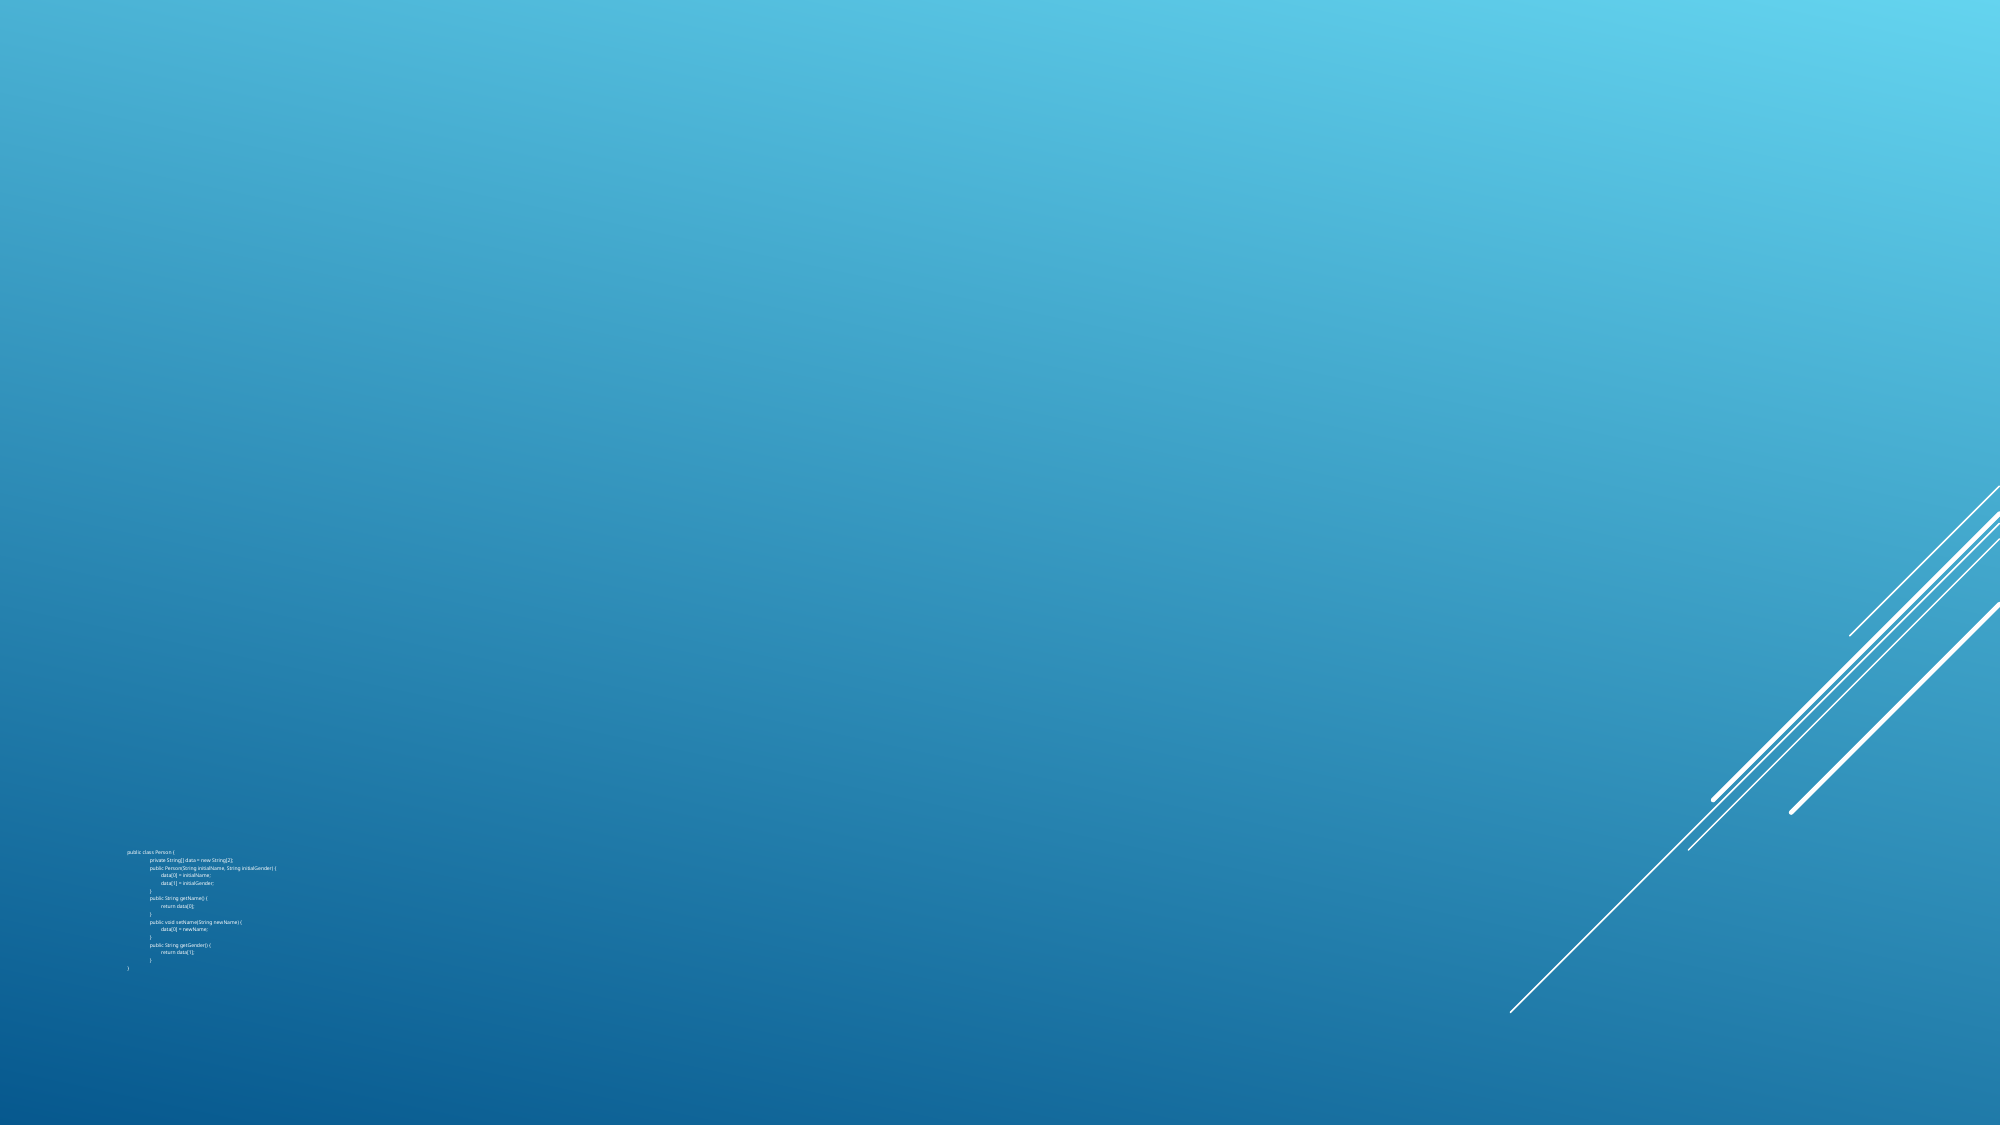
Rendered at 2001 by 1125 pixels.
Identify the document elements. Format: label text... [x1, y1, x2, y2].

list public class Person { private String[] data = new String[2]; public Person(String initialName, String initialGender) { data[0] = initialName; data[1] = initialGender; } public String getName() { return data[0]; } public void setName(String newName) { data[0] = newName; } public String getGender() { return data[1]; } } [112, 41, 1513, 1025]
